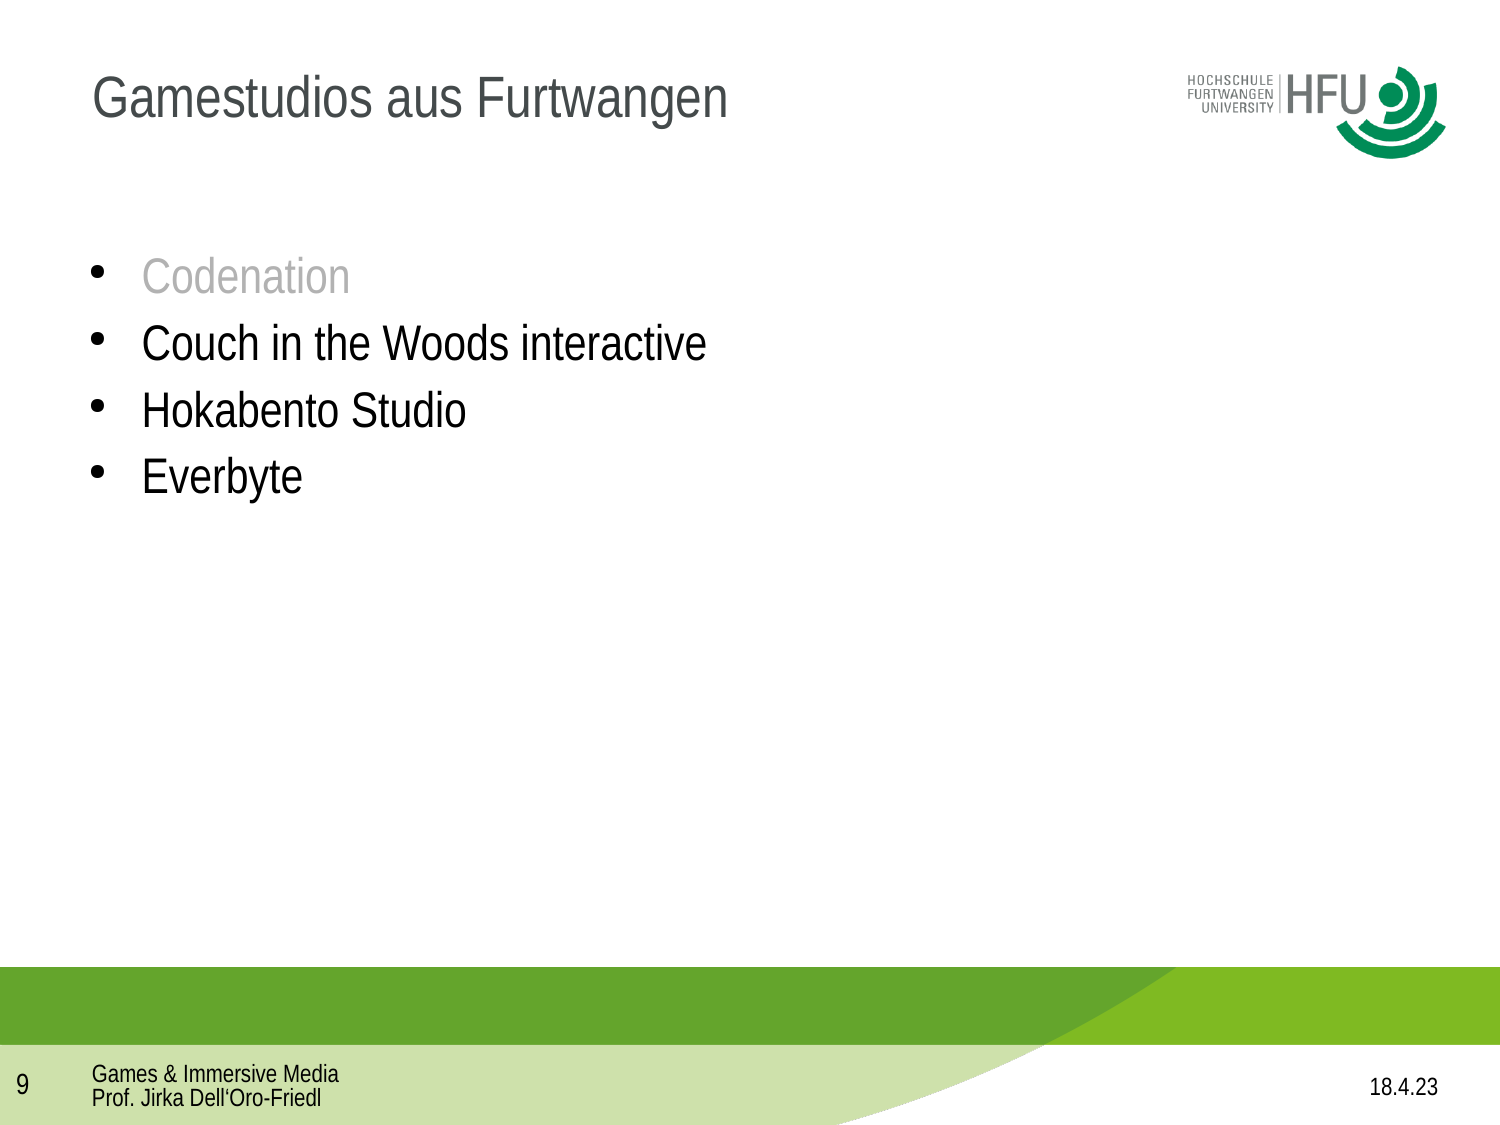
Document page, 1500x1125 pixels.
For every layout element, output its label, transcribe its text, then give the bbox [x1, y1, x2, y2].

picture [0, 967, 1500, 1125]
list Codenation Couch in the Woods interactive Hokabento Studio Everbyte [56, 236, 799, 717]
title Gamestudios aus Furtwangen [77, 64, 1353, 153]
picture [1166, 53, 1454, 164]
